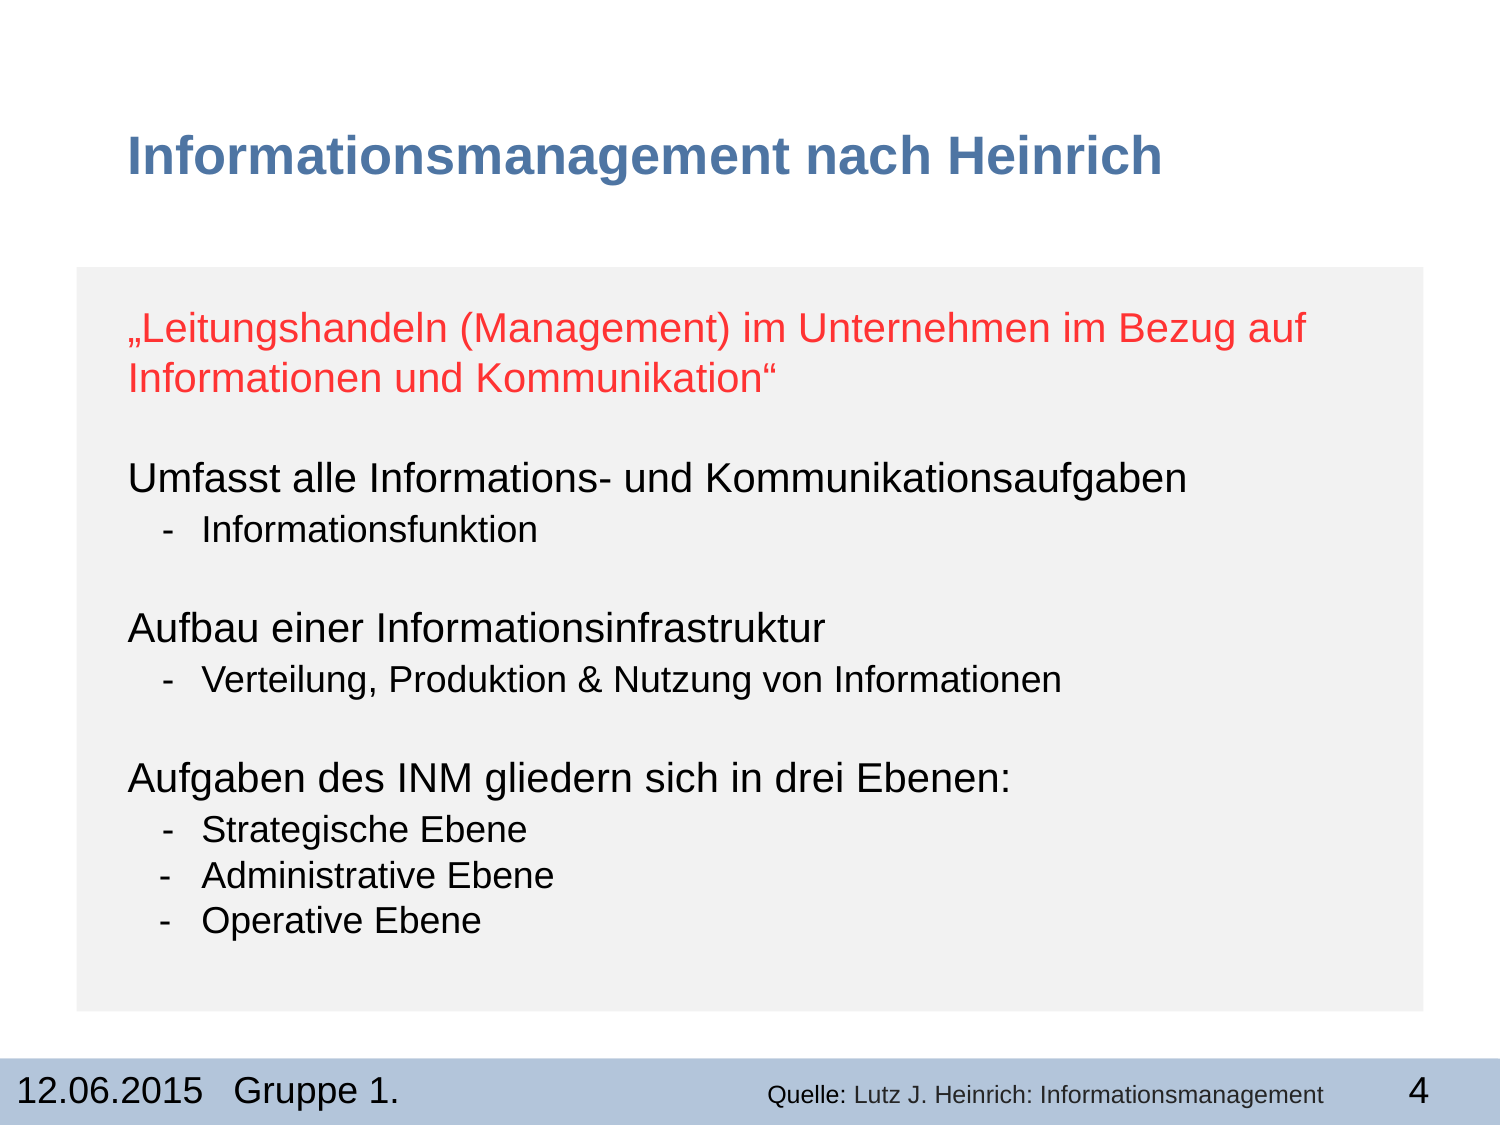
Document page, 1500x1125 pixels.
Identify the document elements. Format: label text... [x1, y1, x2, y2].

text_box <Nummer> [1393, 1058, 1500, 1125]
title [75, 45, 1425, 233]
title „Leitungshandeln (Management) im Unternehmen im Bezug auf Informationen und Kommunikation“ Umfasst alle Informations- und Kommunikationsaufgaben - Informationsfunktion Aufbau einer Informationsinfrastruktur - Verteilung, Produktion & Nutzung von Informationen Aufgaben des INM gliedern sich in drei Ebenen: - Strategische Ebene - Administrative Ebene - Operative Ebene [112, 293, 1388, 535]
title Informationsmanagement nach Heinrich [112, 113, 1388, 293]
text_box Gruppe 1. Quelle: Lutz J. Heinrich: Informationsmanagement [272, 1058, 1341, 1125]
text_box 12.06.2015 [1, 1058, 272, 1125]
